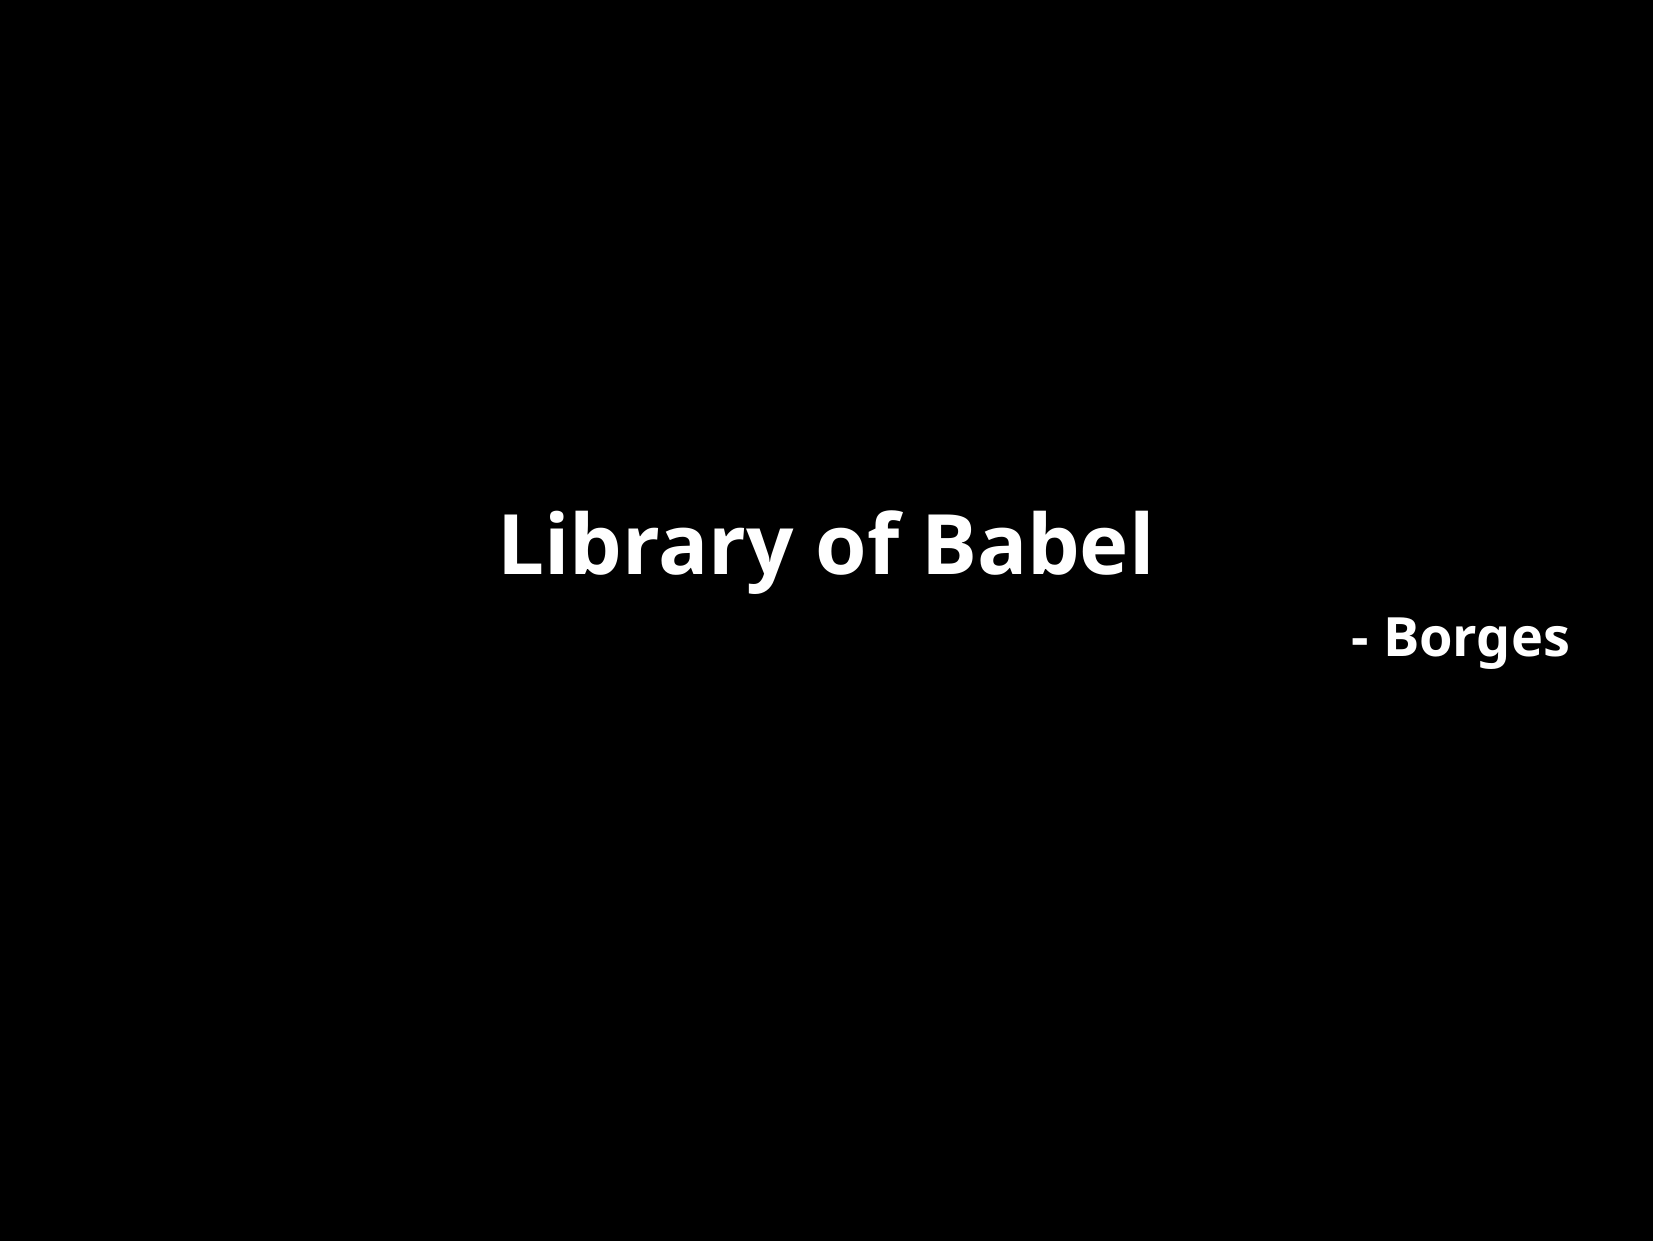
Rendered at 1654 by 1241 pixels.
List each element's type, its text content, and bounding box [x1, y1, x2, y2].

subtitle Library of Babel - Borges [82, 49, 1571, 1109]
